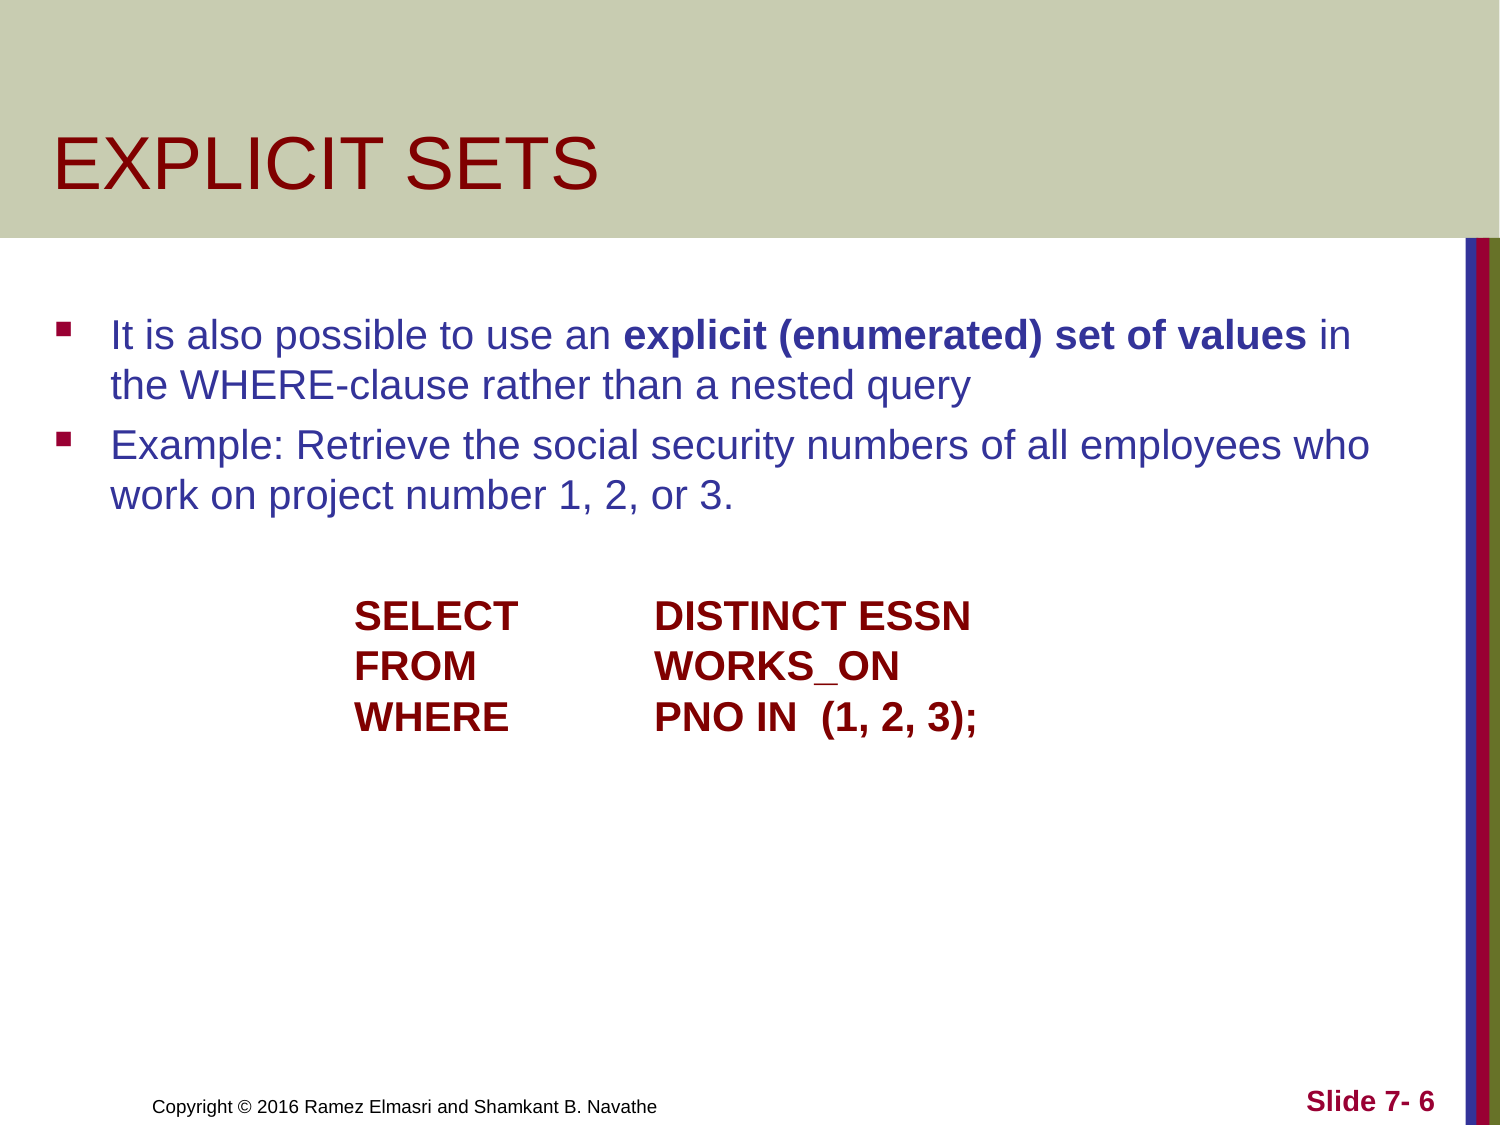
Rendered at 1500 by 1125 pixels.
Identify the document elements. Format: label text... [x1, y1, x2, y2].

title EXPLICIT SETS [37, 49, 1317, 213]
text_box Slide 7- <number> [1137, 1050, 1450, 1125]
list It is also possible to use an explicit (enumerated) set of values in the WHERE-clause rather than a nested query Example: Retrieve the social security numbers of all employees who work on project number 1, 2, or 3. SELECT DISTINCT ESSN FROM WORKS_ON WHERE PNO IN (1, 2, 3); [39, 299, 1400, 1051]
